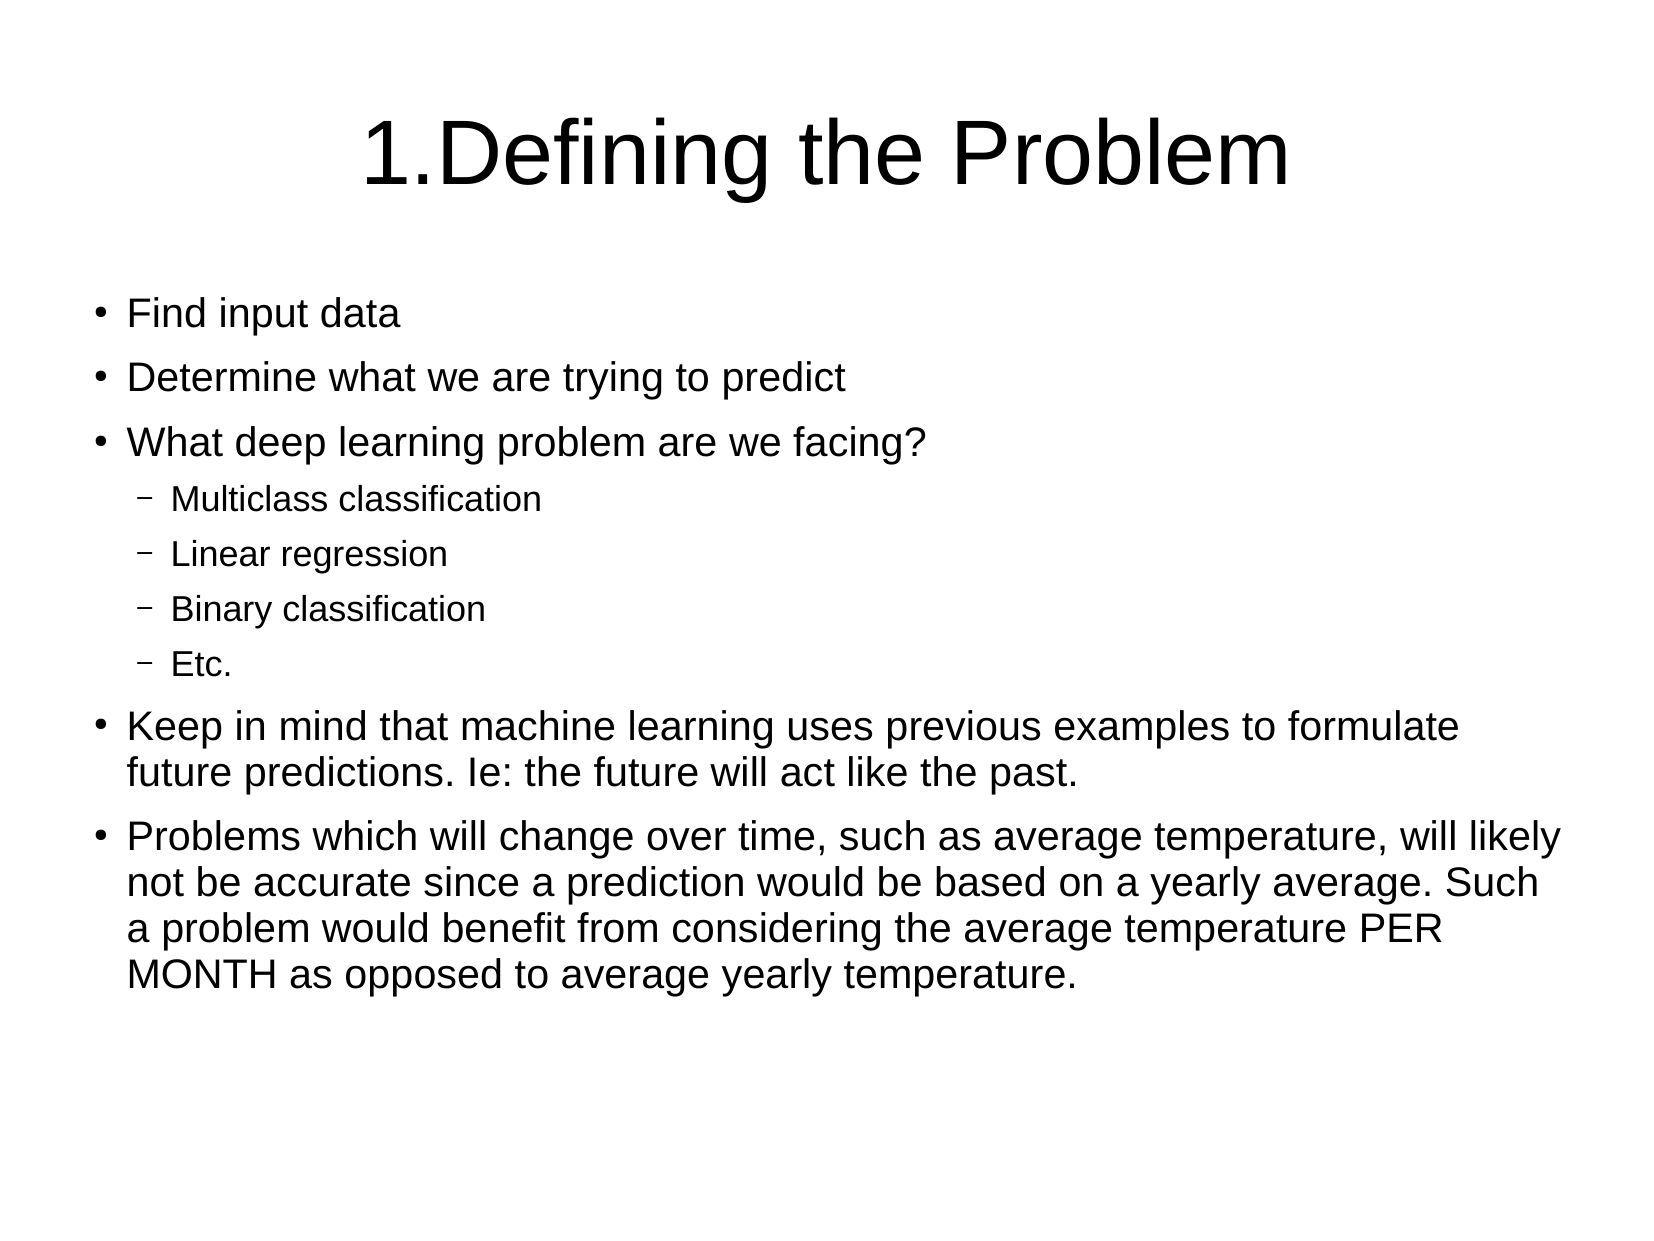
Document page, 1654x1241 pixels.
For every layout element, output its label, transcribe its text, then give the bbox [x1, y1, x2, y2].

list Find input data Determine what we are trying to predict What deep learning problem are we facing? Multiclass classification Linear regression Binary classification Etc. Keep in mind that machine learning uses previous examples to formulate future predictions. Ie: the future will act like the past. Problems which will change over time, such as average temperature, will likely not be accurate since a prediction would be based on a yearly average. Such a problem would benefit from considering the average temperature PER MONTH as opposed to average yearly temperature. [82, 290, 1571, 1010]
title 1.Defining the Problem [82, 49, 1571, 257]
